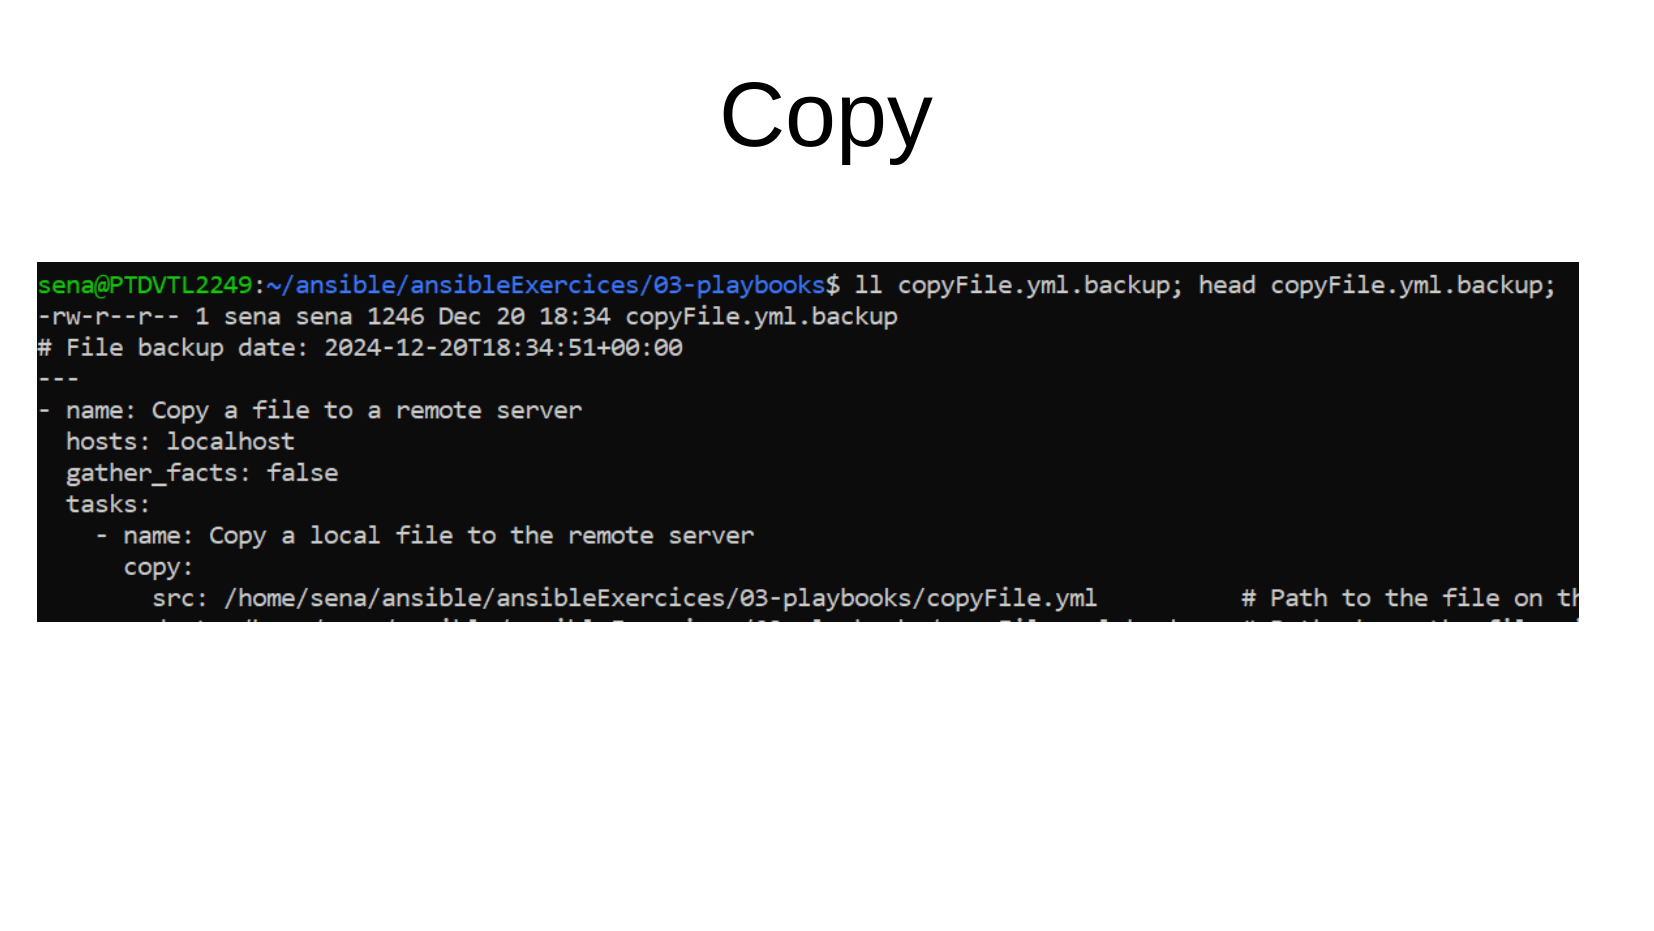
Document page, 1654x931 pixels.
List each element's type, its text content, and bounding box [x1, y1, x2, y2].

picture [37, 262, 1579, 622]
title Copy [82, 37, 1571, 193]
